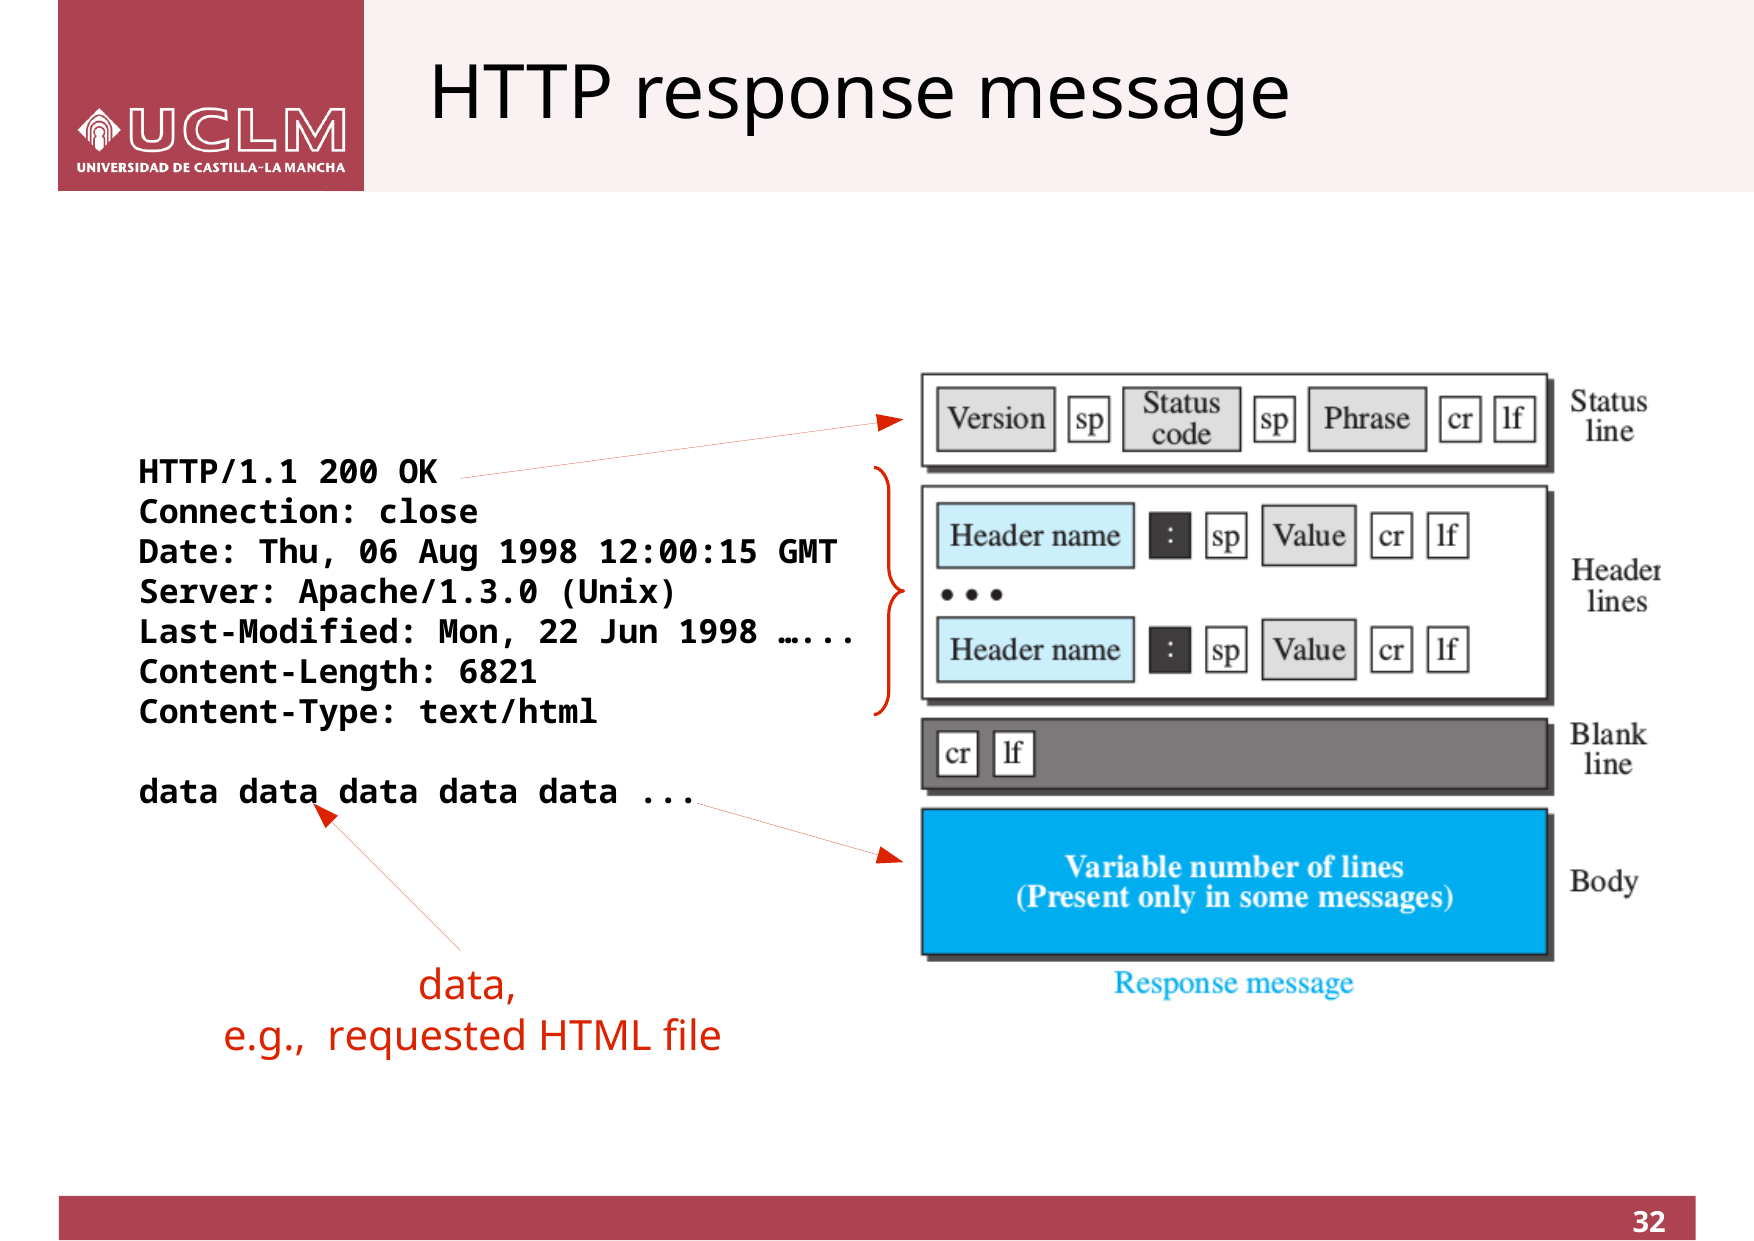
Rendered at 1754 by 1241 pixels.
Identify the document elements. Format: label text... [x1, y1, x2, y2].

text_box HTTP/1.1 200 OK Connection: close Date: Thu, 06 Aug 1998 12:00:15 GMT Server: Apache/1.3.0 (Unix) Last-Modified: Mon, 22 Jun 1998 …... Content-Length: 6821 Content-Type: text/html data data data data data ... [123, 442, 894, 818]
title HTTP response message [413, 0, 1667, 198]
text_box data, e.g., requested HTML file [208, 950, 738, 1067]
picture [905, 360, 1672, 1012]
picture [58, 0, 364, 191]
